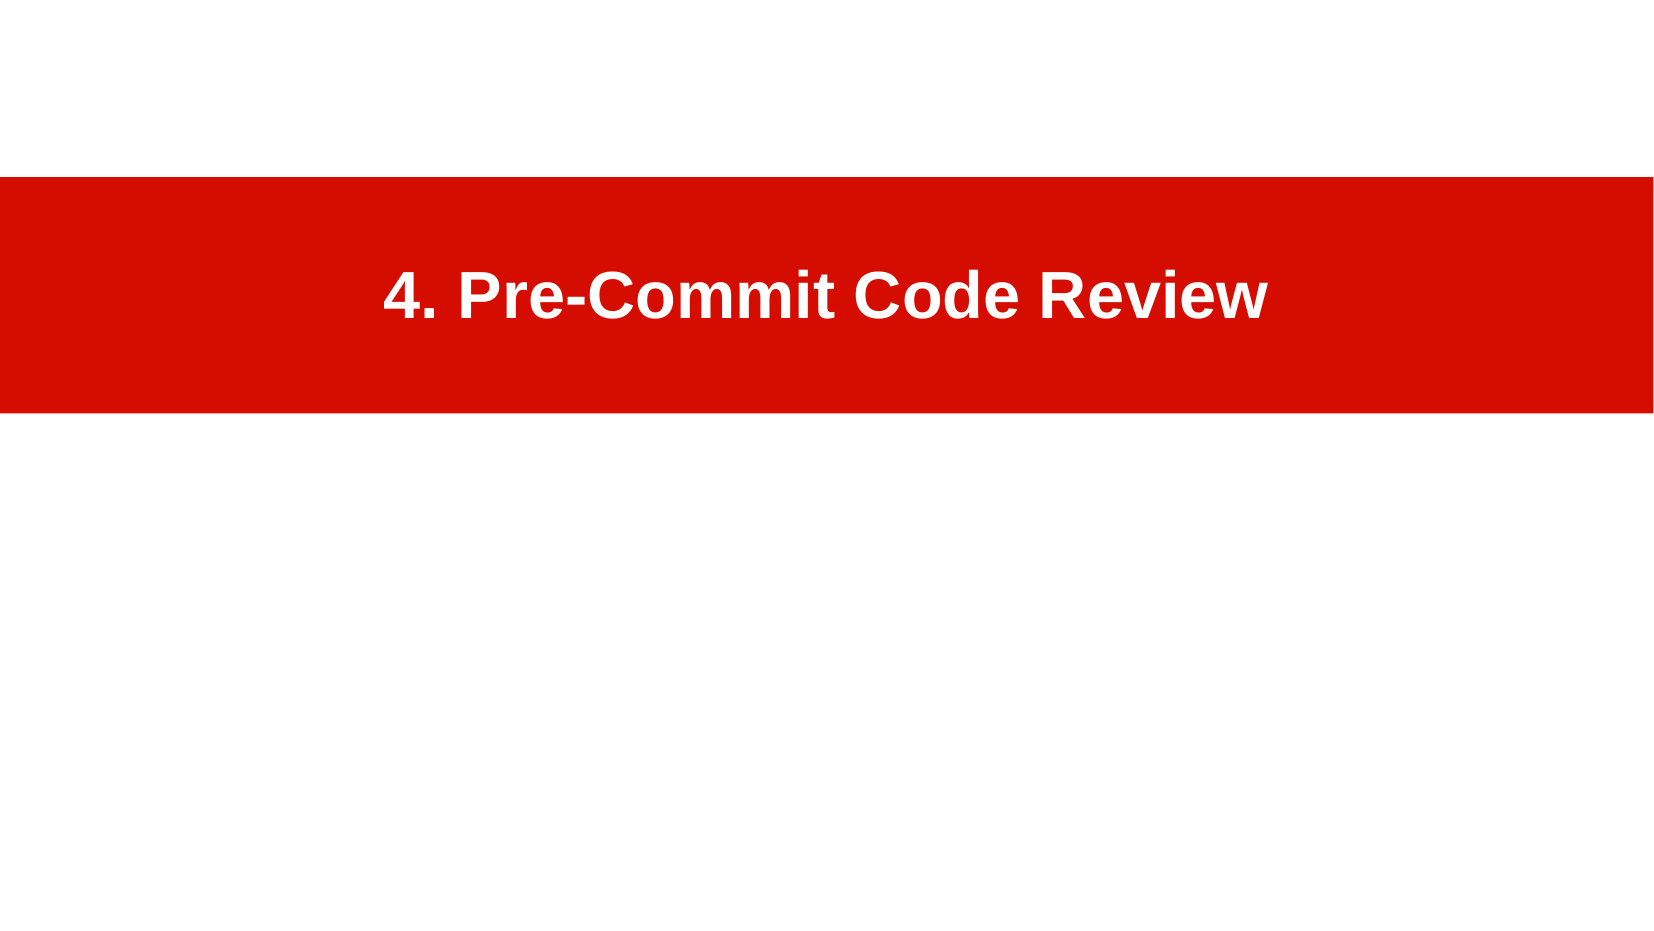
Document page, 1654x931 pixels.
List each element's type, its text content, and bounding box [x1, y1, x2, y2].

title 4. Pre-Commit Code Review [0, 177, 1654, 414]
